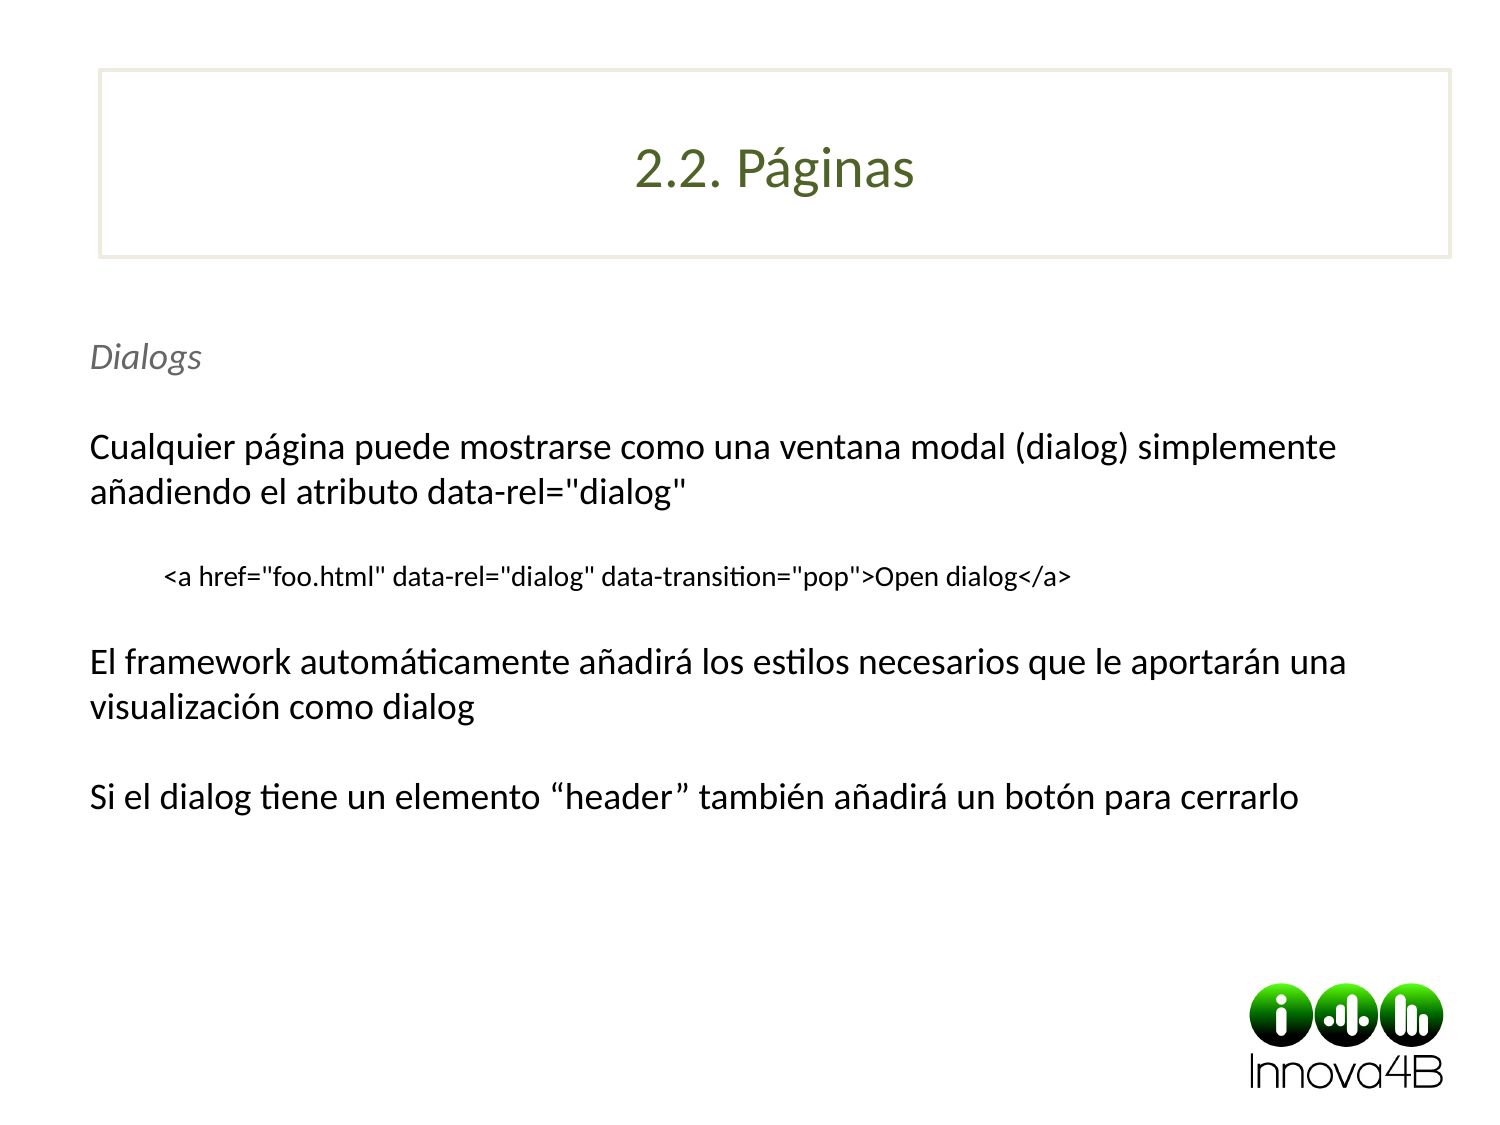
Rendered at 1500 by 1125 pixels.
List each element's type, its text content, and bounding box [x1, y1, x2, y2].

text_box 2.2. Páginas [99, 70, 1450, 258]
picture [1246, 975, 1447, 1094]
text_box Dialogs Cualquier página puede mostrarse como una ventana modal (dialog) simplemente añadiendo el atributo data-rel="dialog" <a href="foo.html" data-rel="dialog" data-transition="pop">Open dialog</a> El framework automáticamente añadirá los estilos necesarios que le aportarán una visualización como dialog Si el dialog tiene un elemento “header” también añadirá un botón para cerrarlo [74, 324, 1425, 1005]
